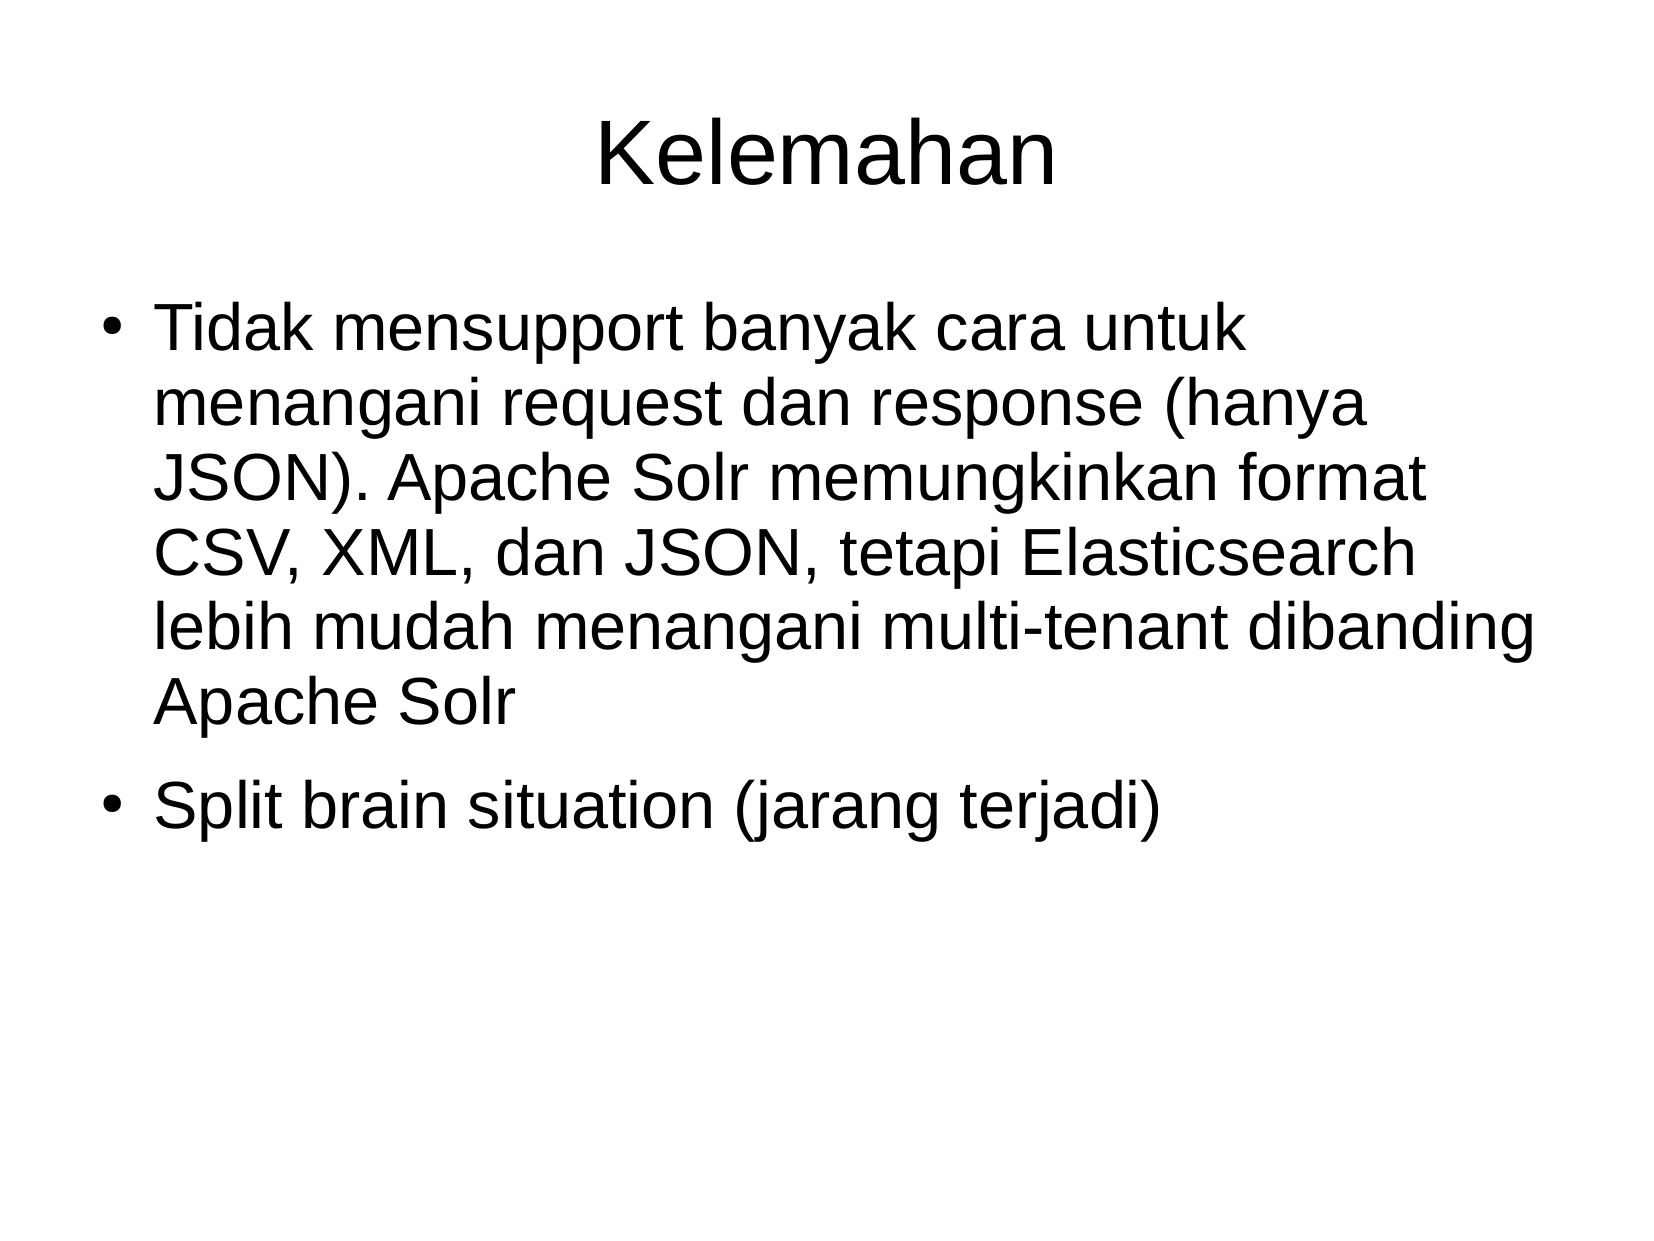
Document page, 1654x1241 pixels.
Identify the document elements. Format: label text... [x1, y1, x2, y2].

title Kelemahan [82, 49, 1571, 257]
list Tidak mensupport banyak cara untuk menangani request dan response (hanya JSON). Apache Solr memungkinkan format CSV, XML, dan JSON, tetapi Elasticsearch lebih mudah menangani multi-tenant dibanding Apache Solr Split brain situation (jarang terjadi) [82, 290, 1571, 1010]
